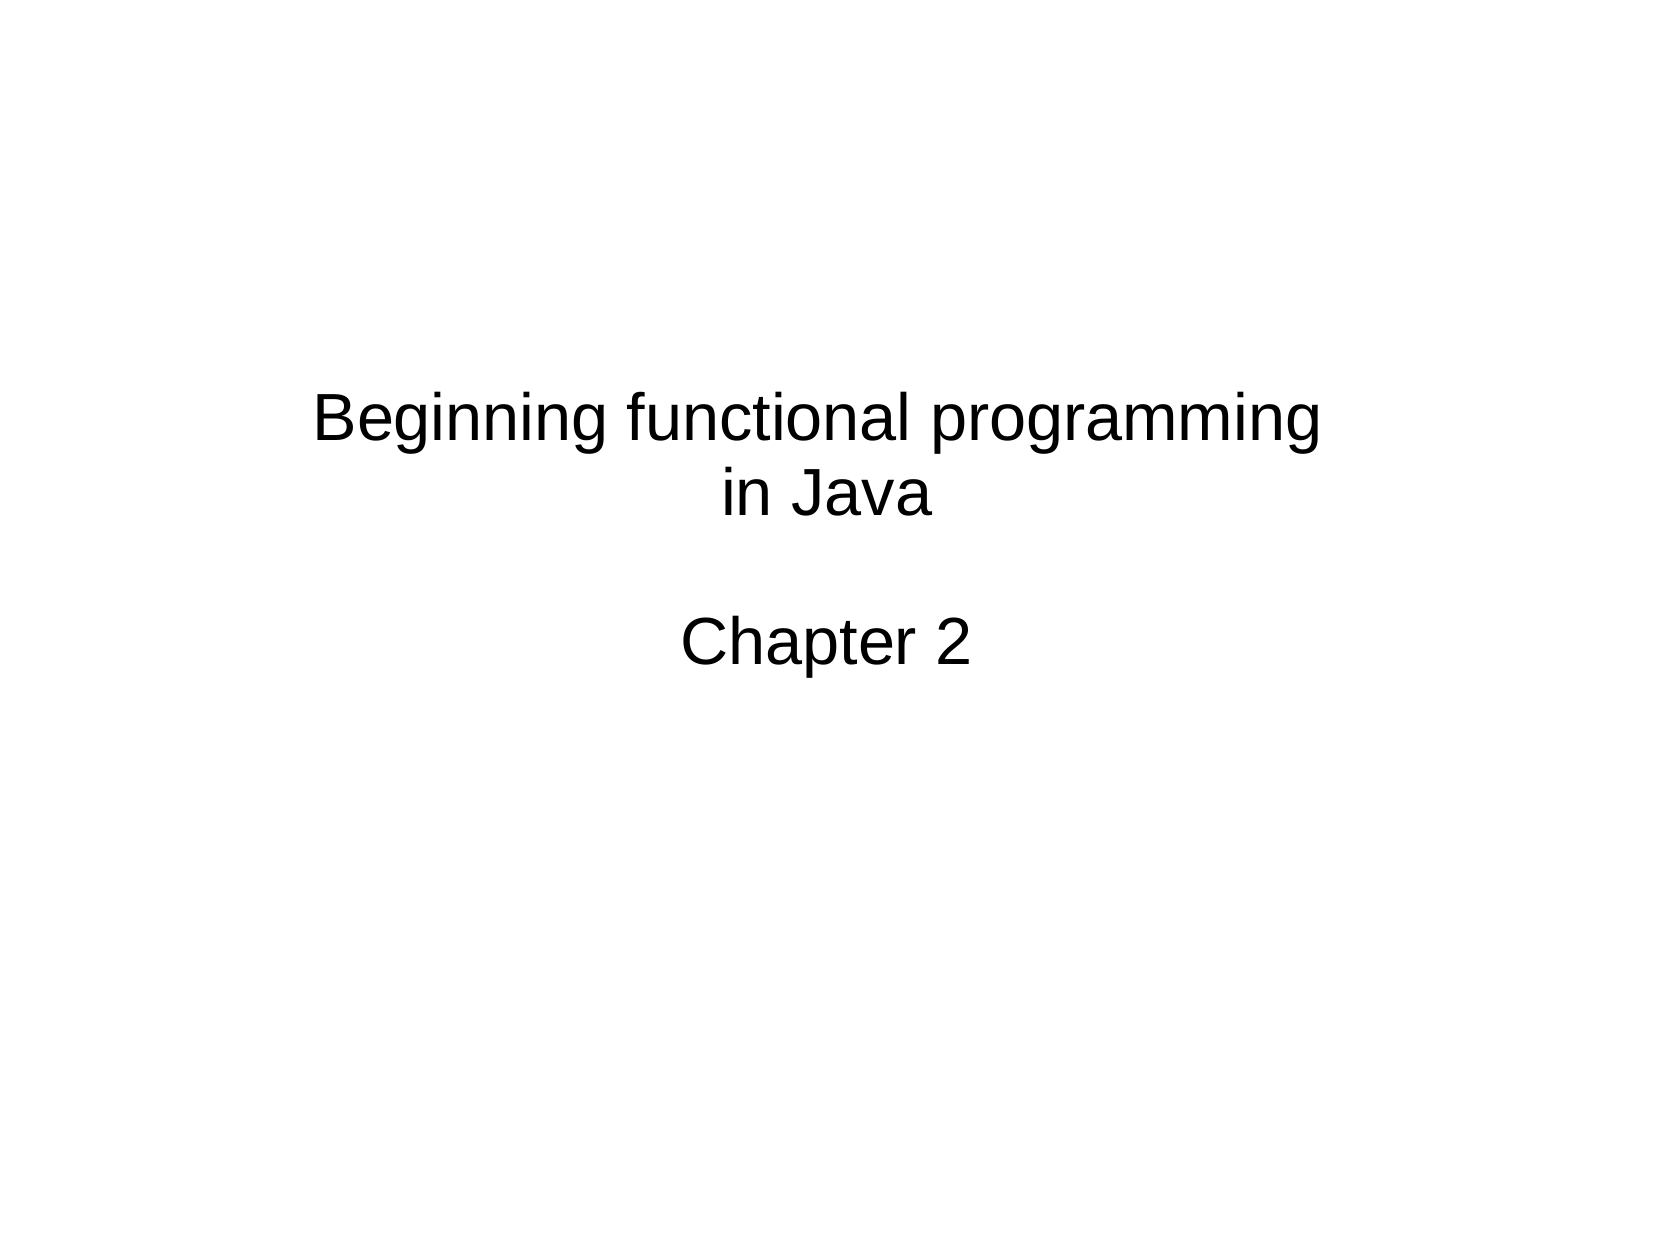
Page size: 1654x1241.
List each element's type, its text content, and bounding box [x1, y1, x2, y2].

subtitle Beginning functional programming in Java Chapter 2 [82, 49, 1571, 1010]
